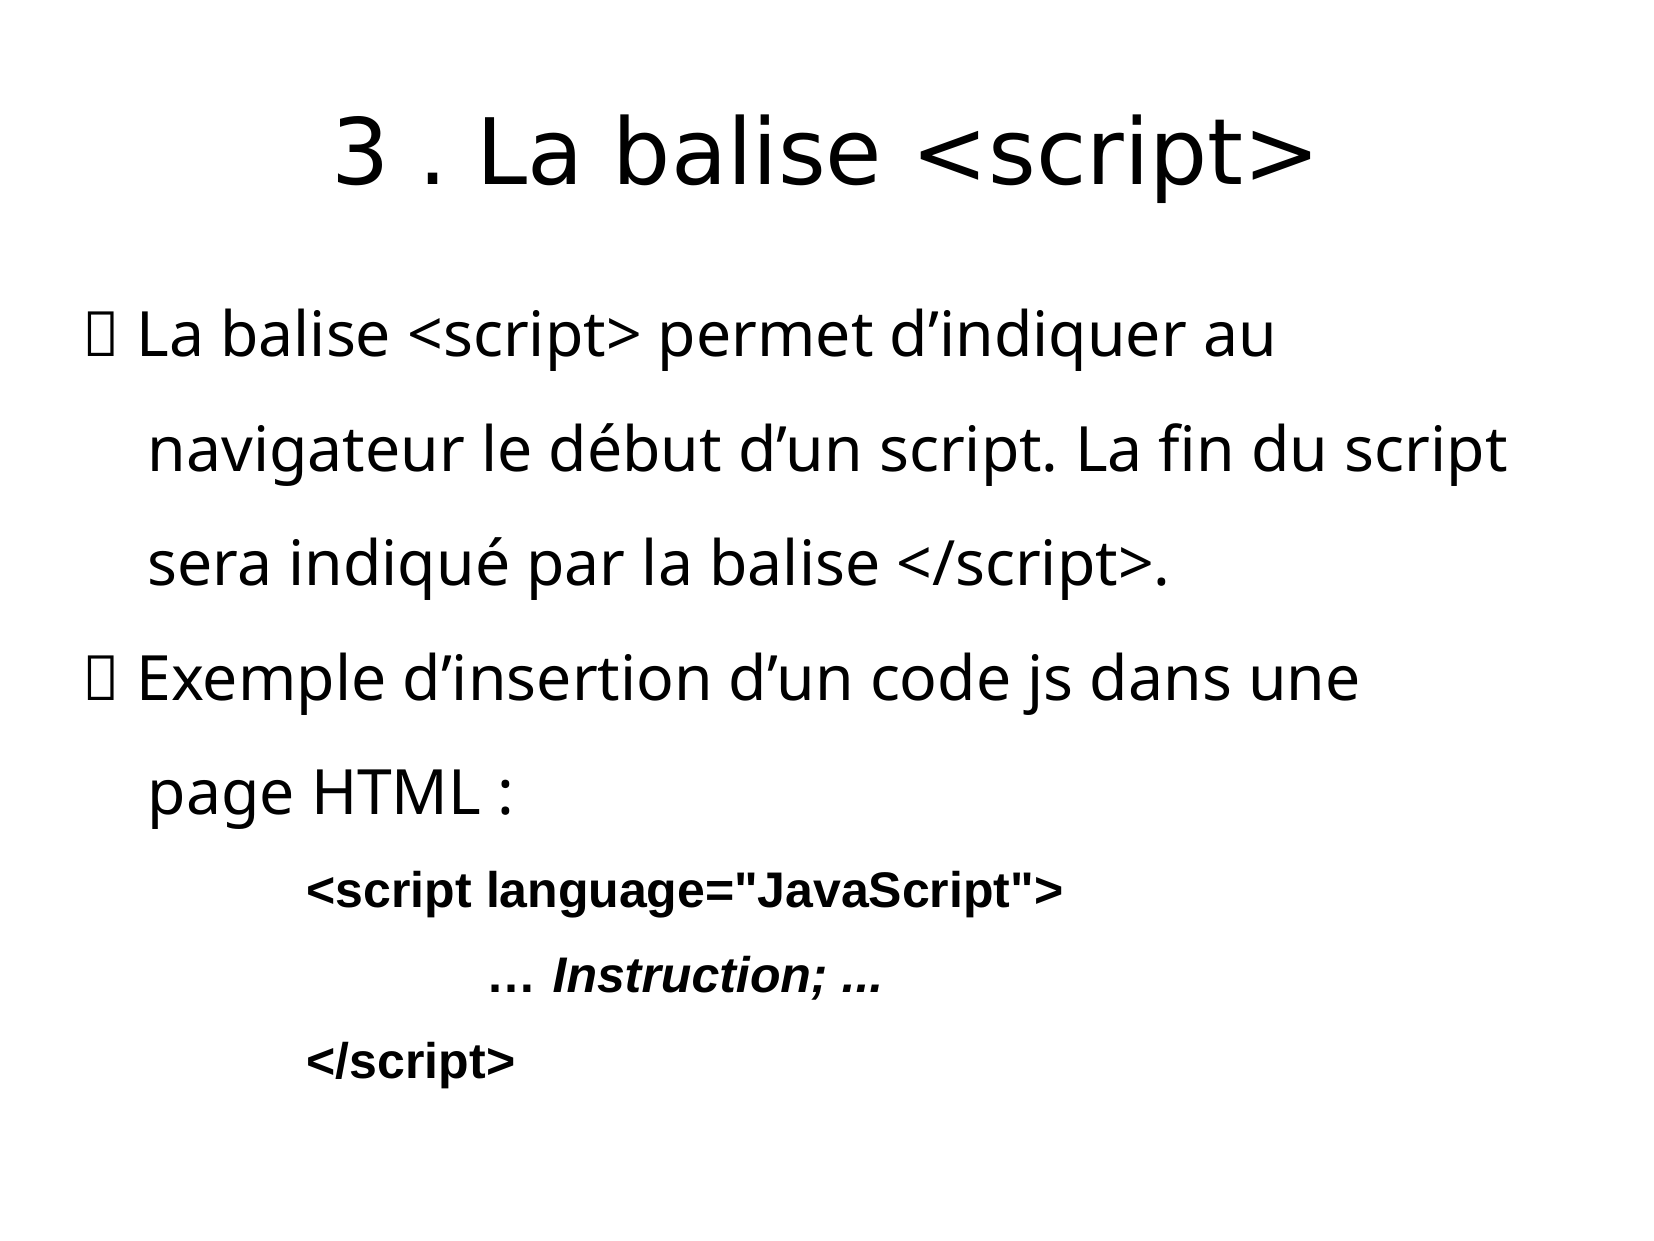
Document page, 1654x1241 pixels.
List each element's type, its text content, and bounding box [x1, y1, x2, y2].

list  La balise <script> permet d’indiquer au navigateur le début d’un script. La fin du script sera indiqué par la balise </script>.  Exemple d’insertion d’un code js dans une page HTML : <script language="JavaScript"> … Instruction; ... </script> [82, 290, 1571, 1109]
title 3 . La balise <script> [82, 49, 1571, 257]
